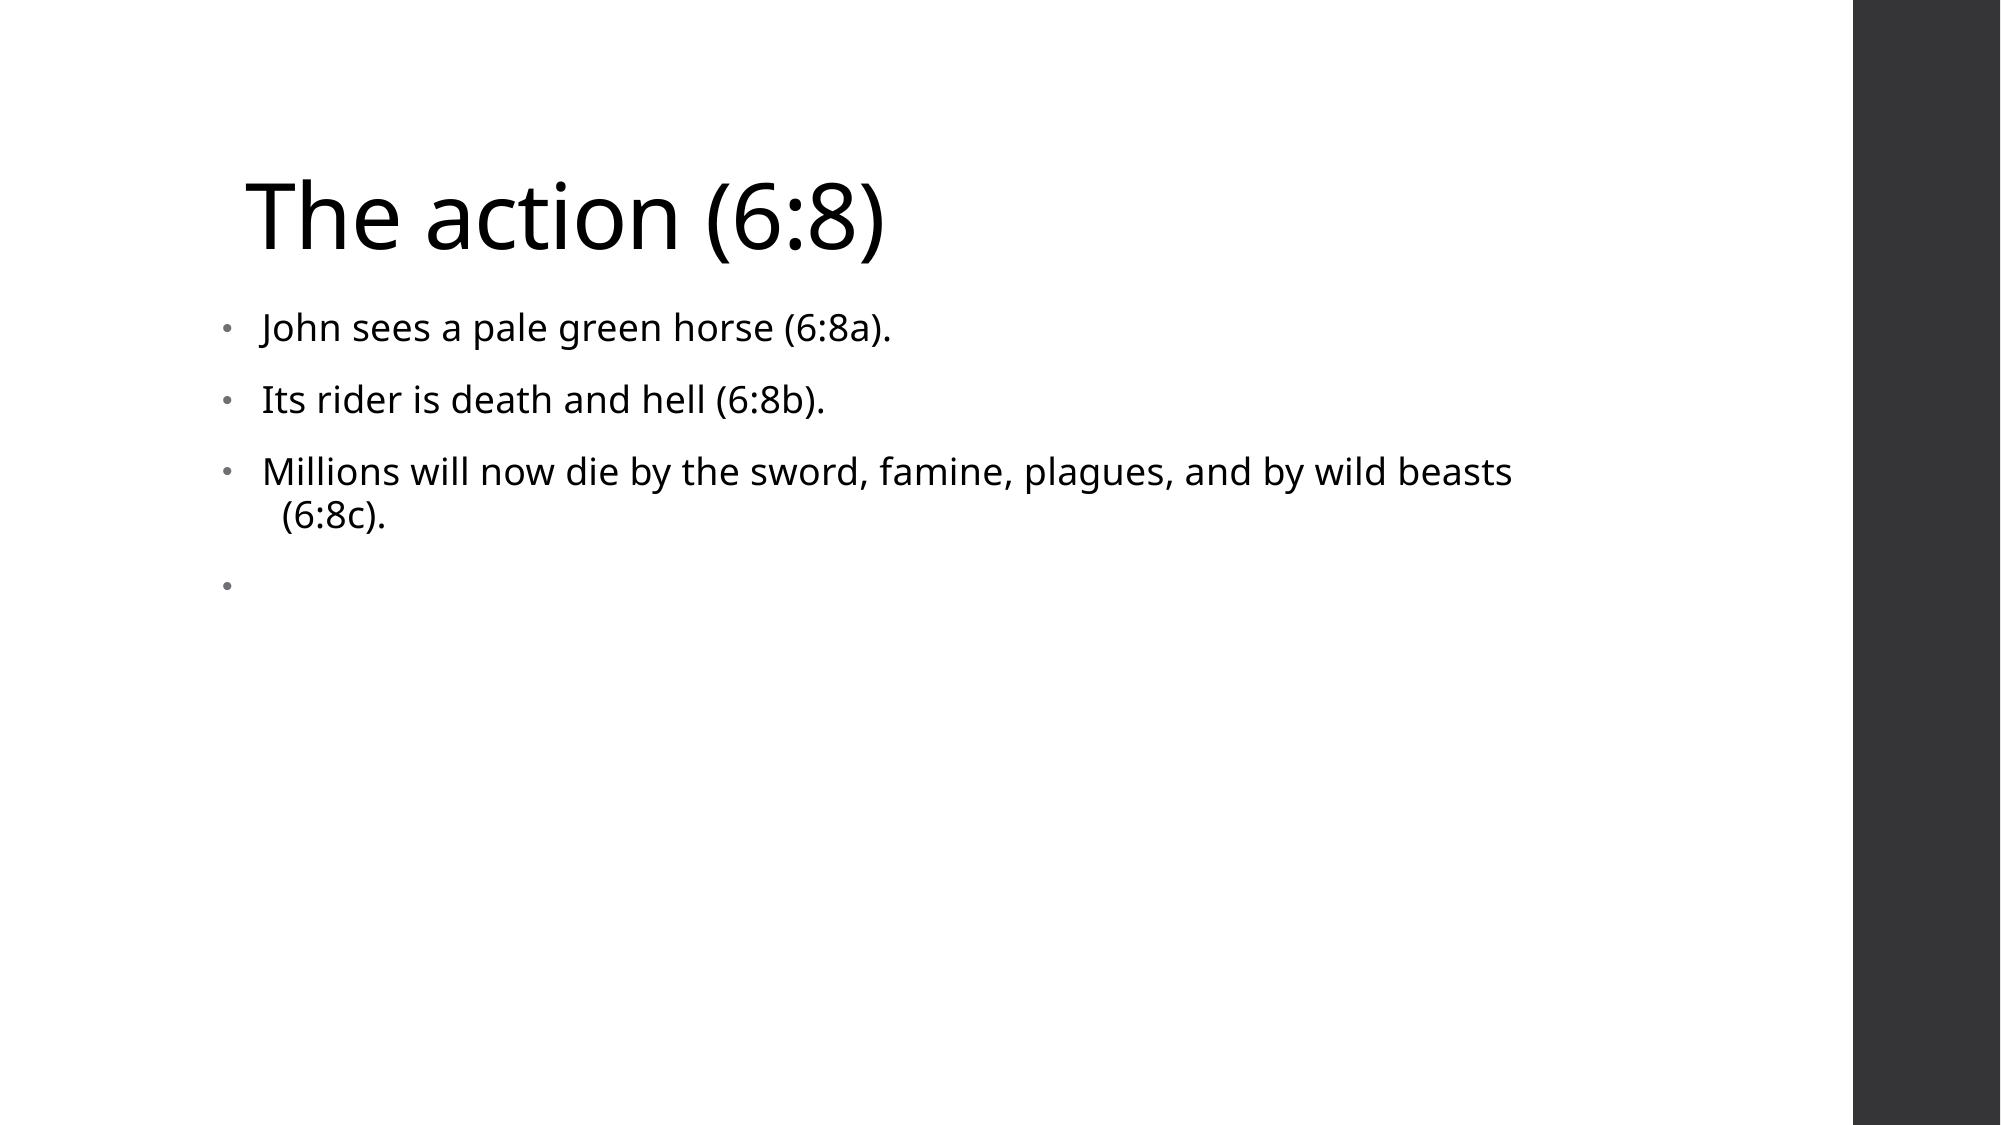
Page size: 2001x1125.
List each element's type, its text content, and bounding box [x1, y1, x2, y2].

list John sees a pale green horse (6:8a). Its rider is death and hell (6:8b). Millions will now die by the sword, famine, plagues, and by wild beasts (6:8c). [206, 299, 1617, 1014]
title The action (6:8) [206, 60, 1797, 278]
